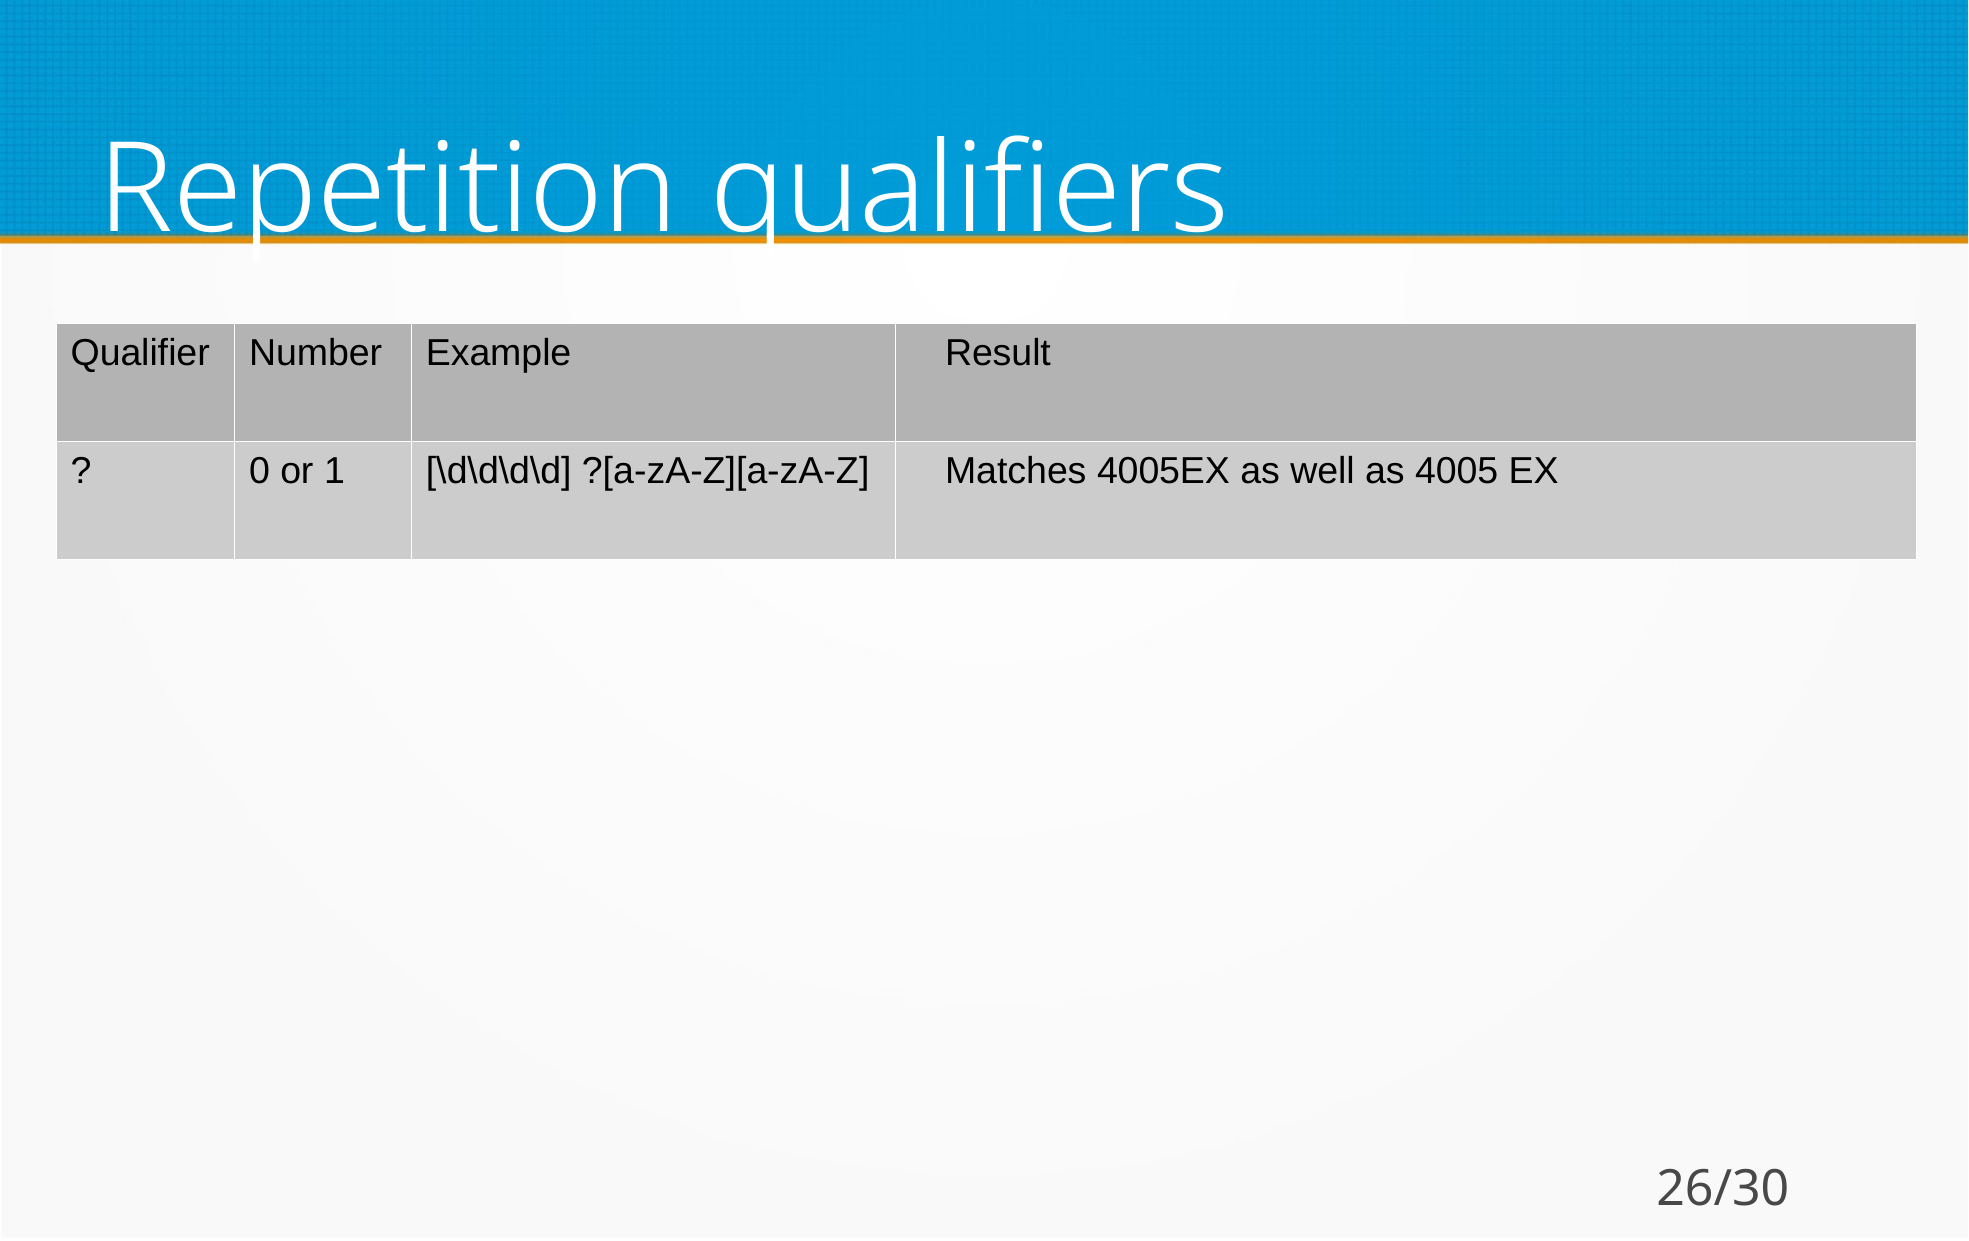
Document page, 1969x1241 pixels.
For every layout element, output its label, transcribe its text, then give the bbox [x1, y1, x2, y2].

title Repetition qualifiers [98, 49, 1870, 257]
table_header Number [235, 324, 411, 441]
table_cell ? [57, 442, 234, 559]
table_cell [\d\d\d\d] ?[a-zA-Z][a-zA-Z] [412, 442, 895, 559]
table_cell 0 or 1 [235, 442, 411, 559]
table_cell Matches 4005EX as well as 4005 EX [896, 442, 1916, 559]
table_header Result [896, 324, 1916, 441]
table_header Qualifier [57, 324, 234, 441]
picture [0, 233, 1969, 1241]
table_header Example [412, 324, 895, 441]
